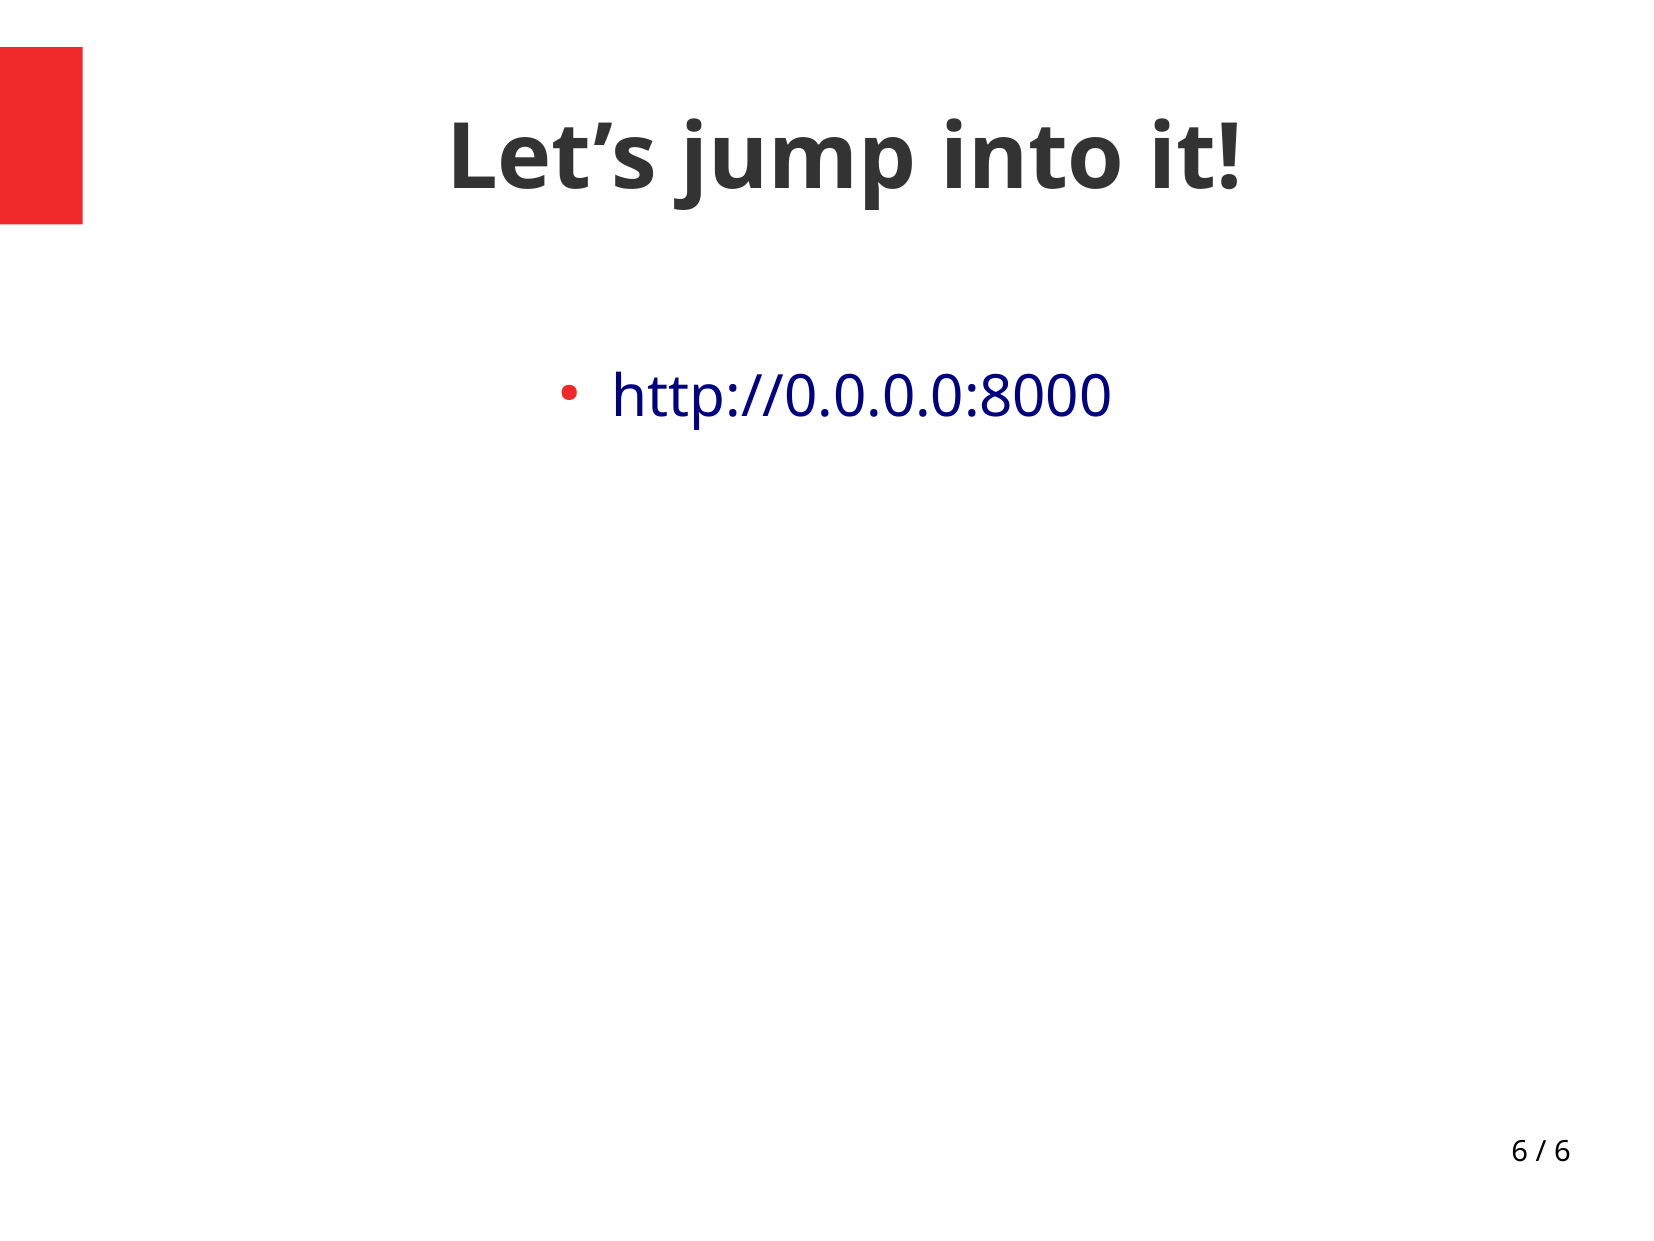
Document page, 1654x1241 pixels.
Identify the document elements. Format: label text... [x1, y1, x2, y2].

list http://0.0.0.0:8000 [118, 354, 1536, 1074]
title Let’s jump into it! [118, 49, 1571, 257]
